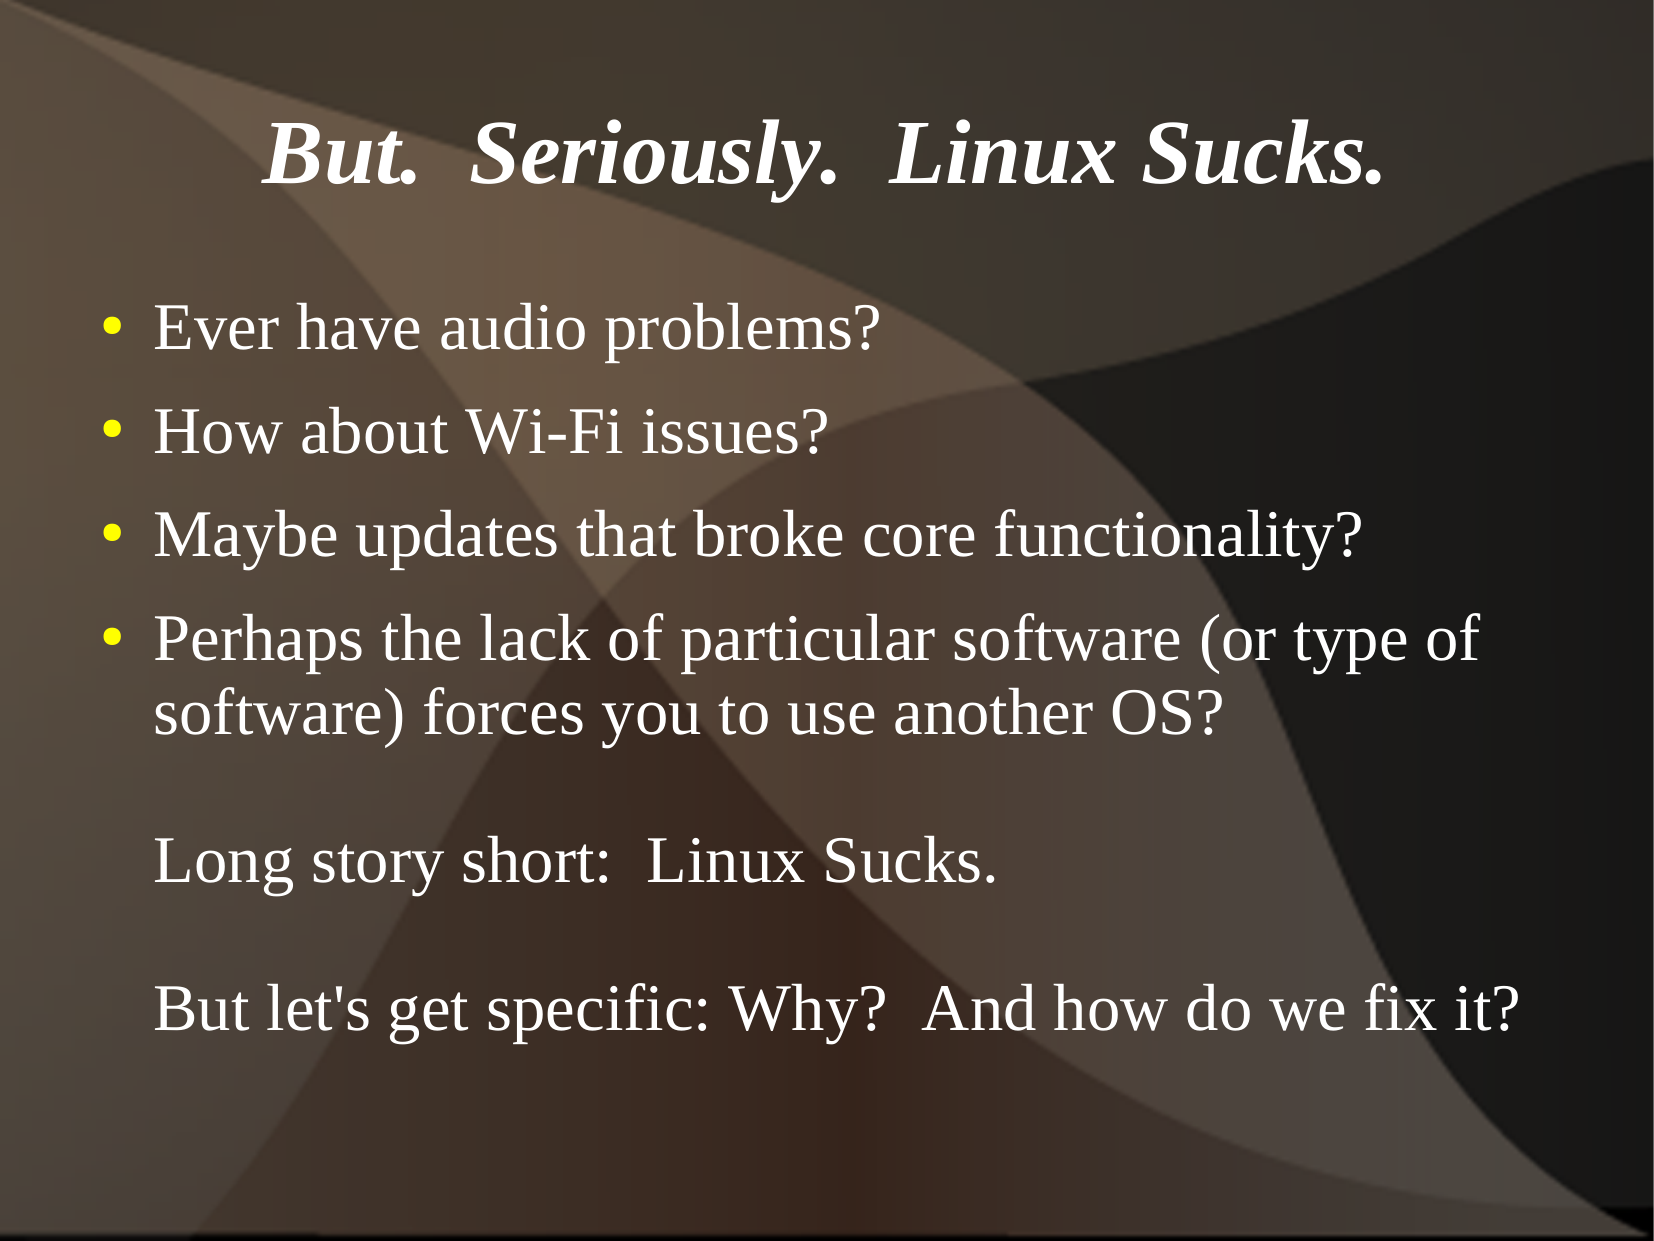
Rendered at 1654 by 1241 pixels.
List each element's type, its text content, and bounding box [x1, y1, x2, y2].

title But. Seriously. Linux Sucks. [82, 56, 1571, 250]
list Ever have audio problems? How about Wi-Fi issues? Maybe updates that broke core functionality? Perhaps the lack of particular software (or type of software) forces you to use another OS? Long story short: Linux Sucks. But let's get specific: Why? And how do we fix it? [82, 290, 1571, 1163]
picture [0, 0, 1654, 1241]
